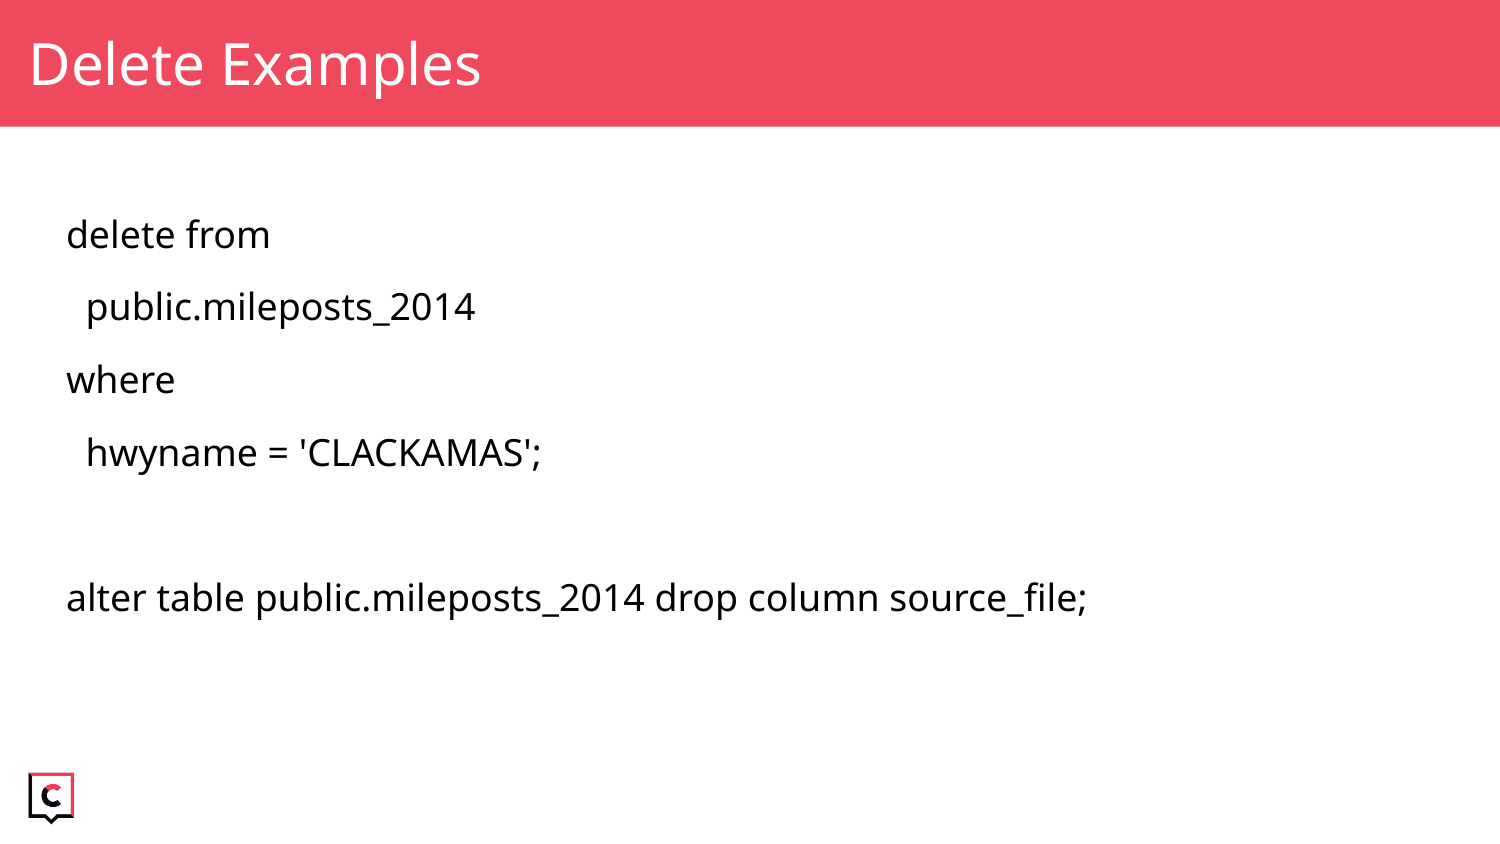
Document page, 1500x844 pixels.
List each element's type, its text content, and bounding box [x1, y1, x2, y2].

title Delete Examples [13, 12, 1412, 107]
picture [19, 764, 82, 830]
list delete from public.mileposts_2014 where hwyname = 'CLACKAMAS'; alter table public.mileposts_2014 drop column source_file; [51, 189, 1449, 750]
